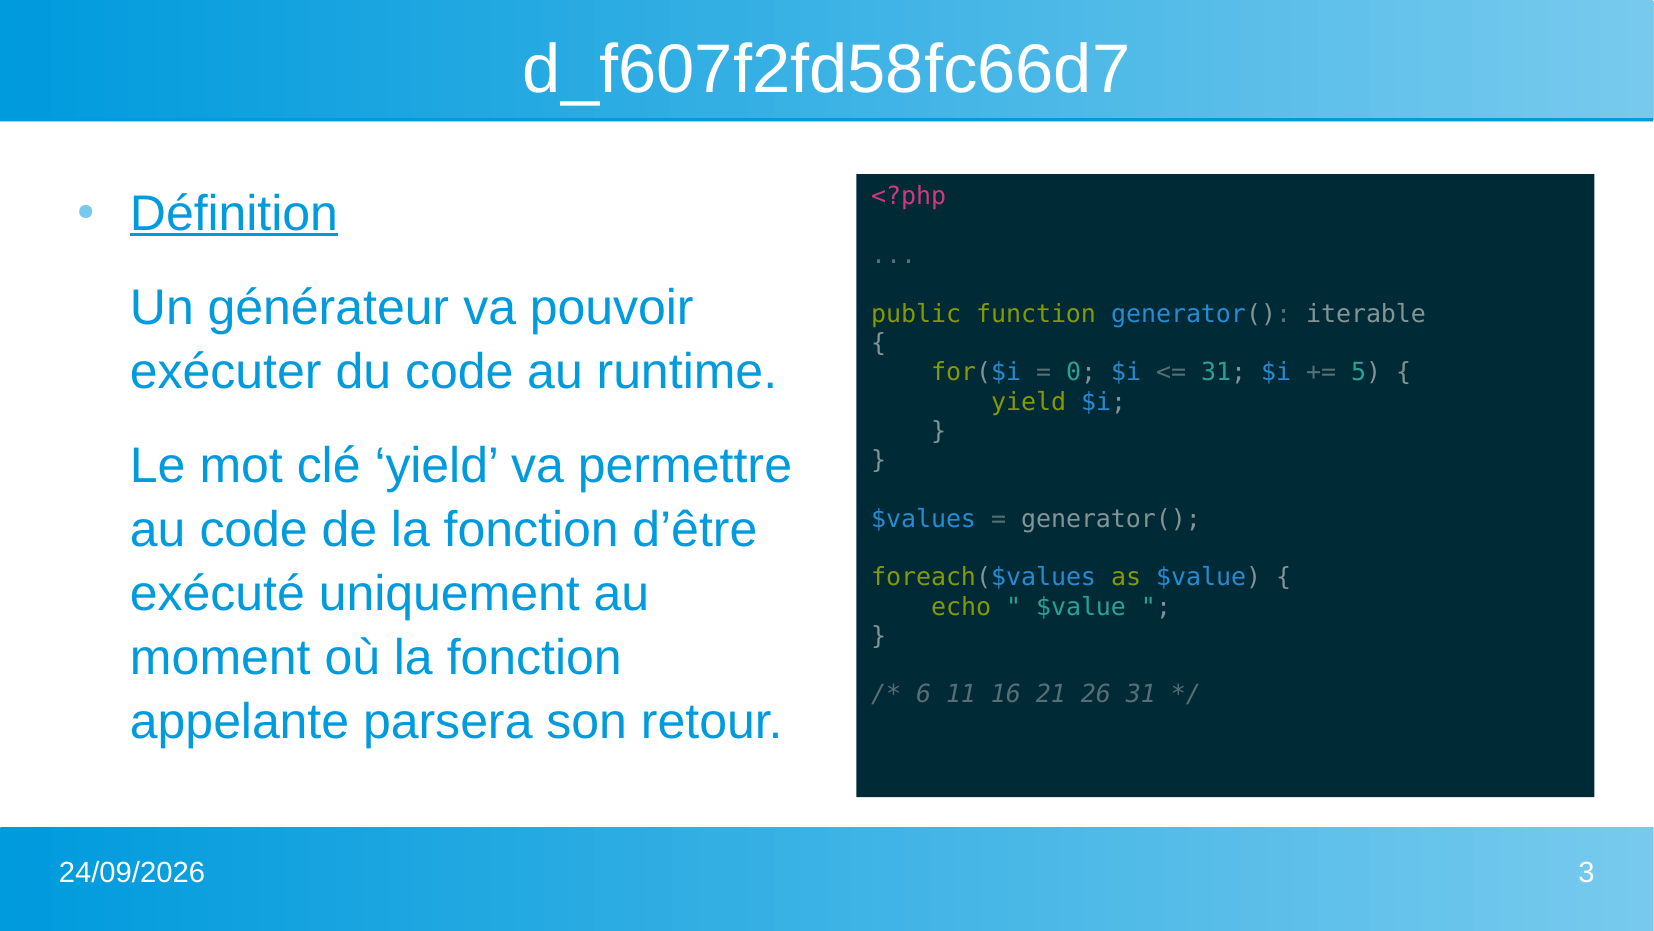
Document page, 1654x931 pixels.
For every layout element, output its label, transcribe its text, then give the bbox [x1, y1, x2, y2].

text_box <?php ... public function generator(): iterable { for($i = 0; $i <= 31; $i += 5) { yield $i; } } $values = generator(); foreach($values as $value) { echo " $value "; } /* 6 11 16 21 26 31 */ [856, 174, 1595, 798]
title PHP Generator - Yield key word [59, 29, 1595, 108]
list Définition Un générateur va pouvoir exécuter du code au runtime. Le mot clé ‘yield’ va permettre au code de la fonction d’être exécuté uniquement au moment où la fonction appelante parsera son retour. [59, 177, 809, 768]
